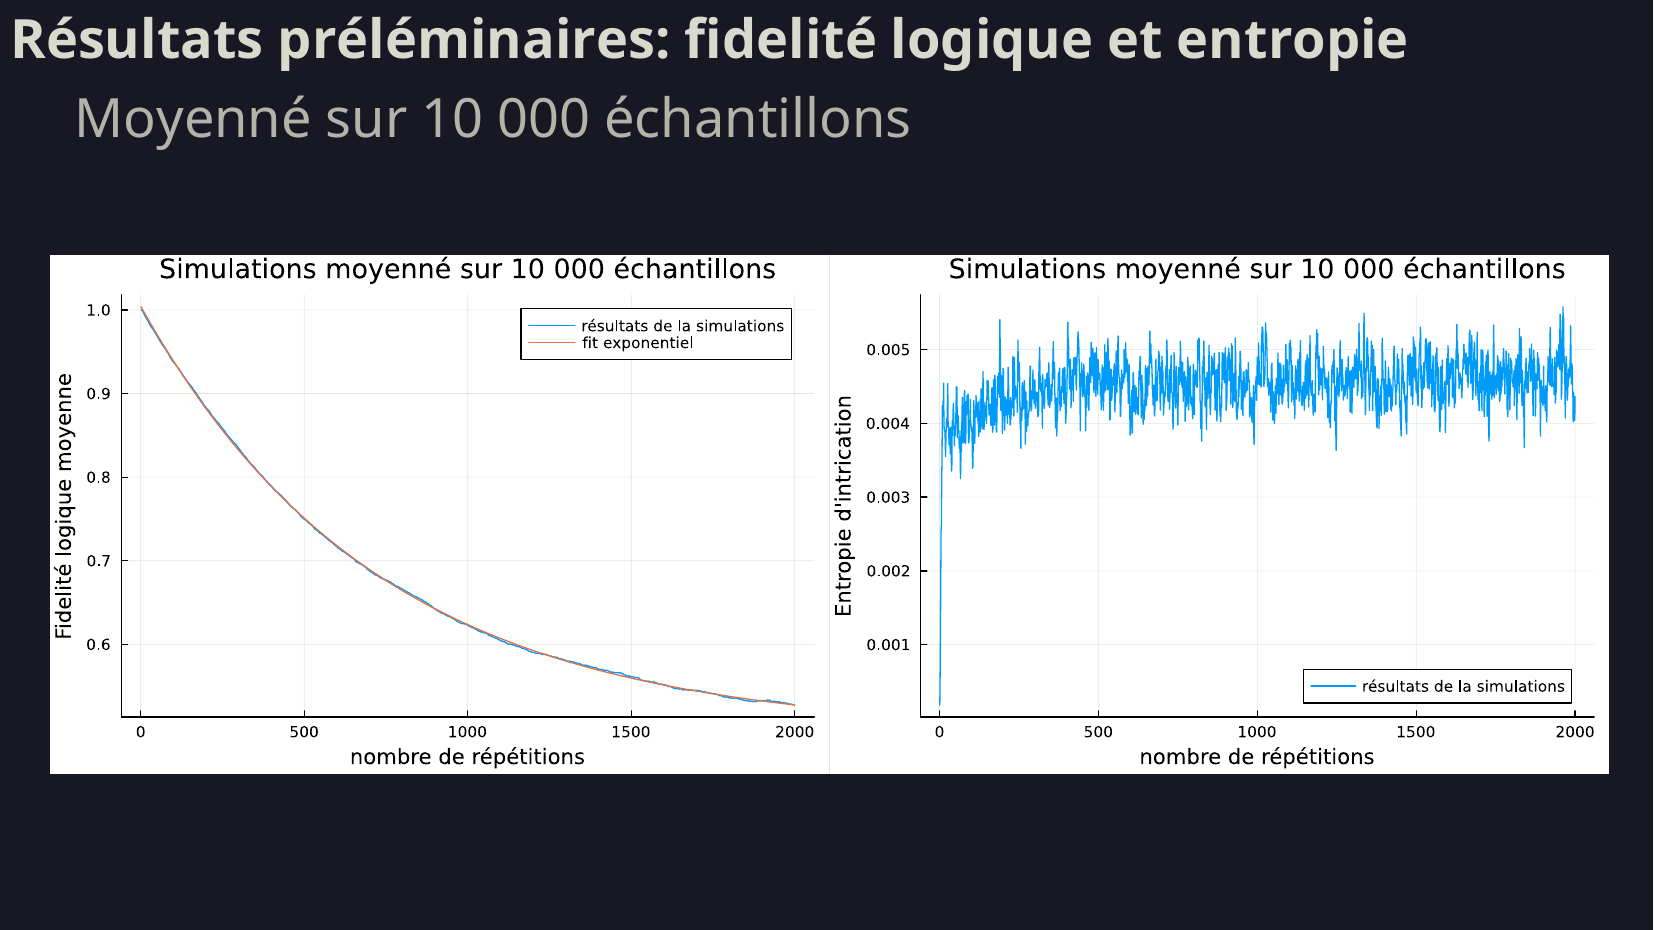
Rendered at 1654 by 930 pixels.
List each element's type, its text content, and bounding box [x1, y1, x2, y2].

text_box Résultats préléminaires: fidelité logique et entropie [10, 0, 1635, 80]
picture [50, 254, 1610, 775]
text_box Moyenné sur 10 000 échantillons [74, 79, 914, 155]
